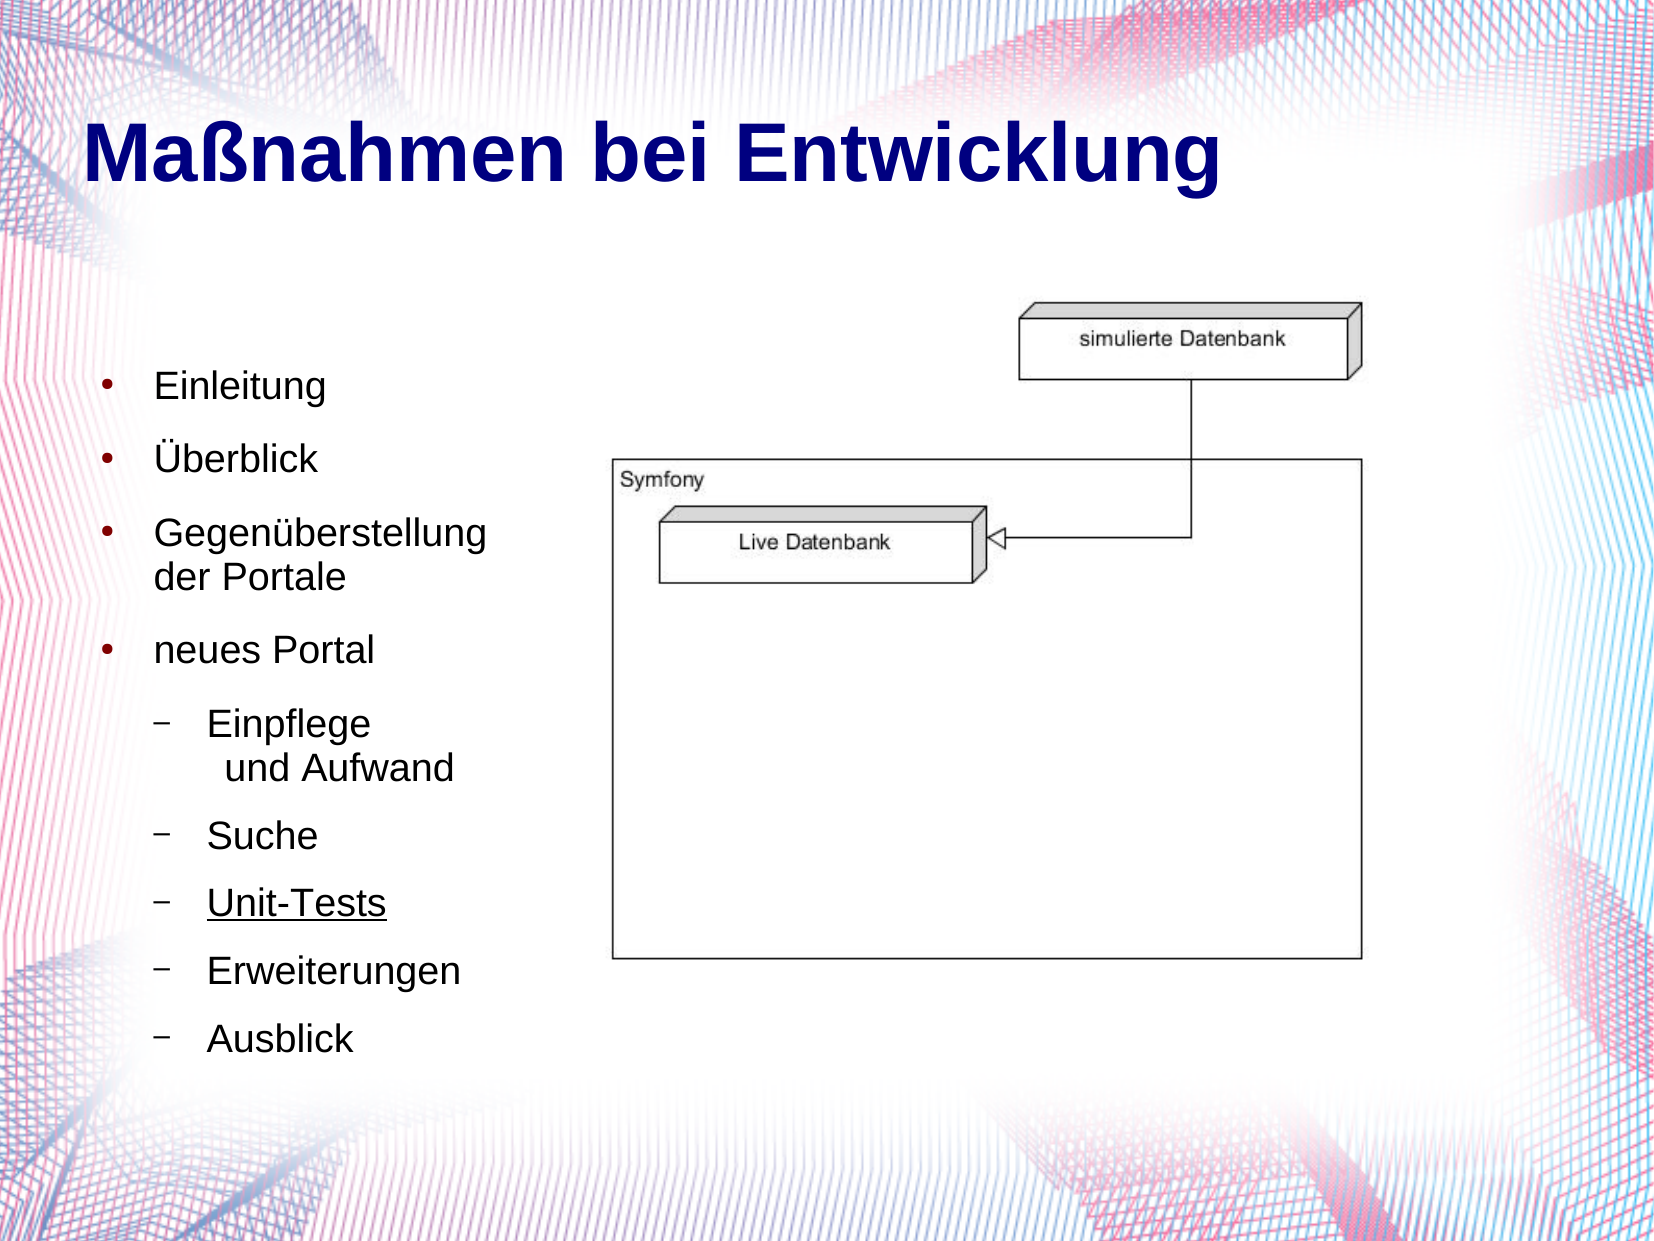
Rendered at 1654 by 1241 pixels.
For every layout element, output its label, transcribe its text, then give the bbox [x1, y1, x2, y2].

list [590, 290, 1572, 1109]
picture [0, 0, 1654, 1241]
list Einleitung Überblick Gegenüberstellung der Portale neues Portal Einpflege und Aufwand Suche Unit-Tests Erweiterungen Ausblick [82, 290, 520, 1109]
title Maßnahmen bei Entwicklung [82, 49, 1571, 257]
